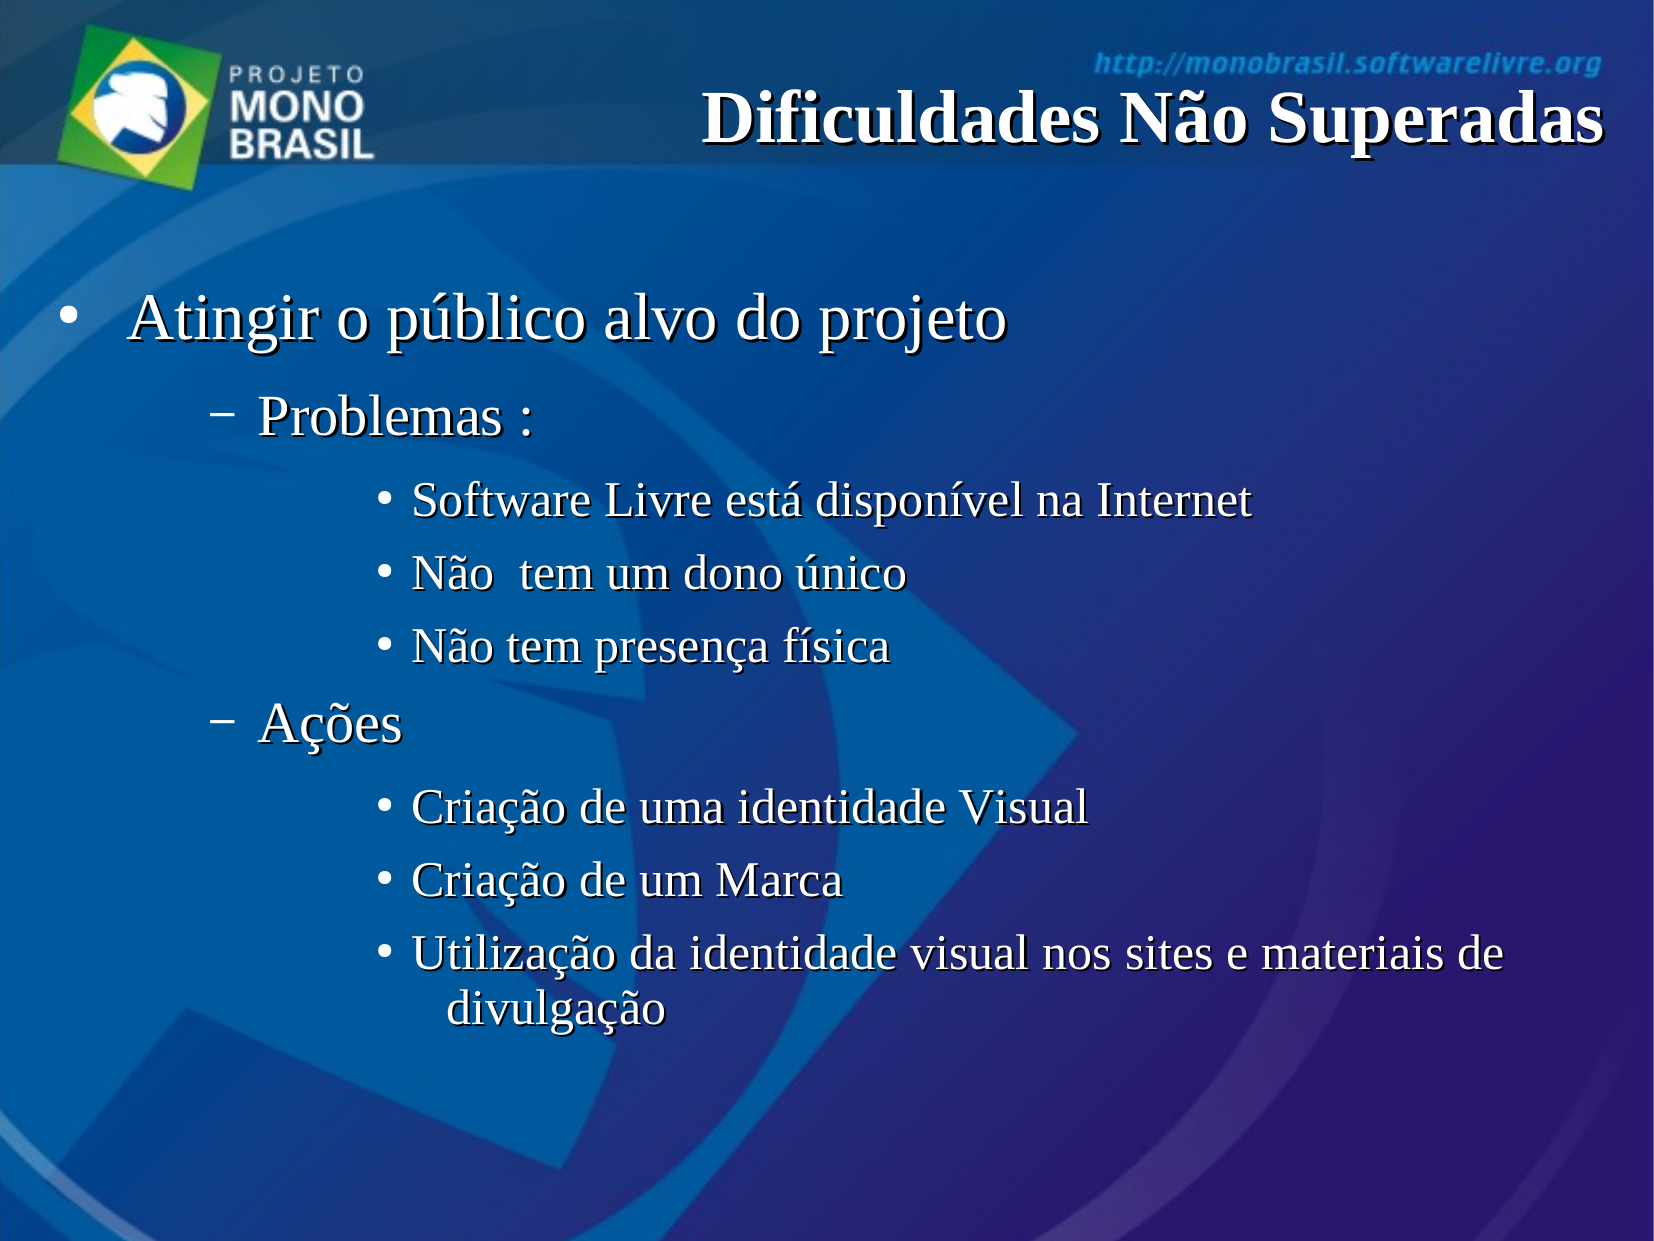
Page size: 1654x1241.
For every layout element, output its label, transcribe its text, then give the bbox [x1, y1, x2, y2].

picture [0, 0, 1654, 1241]
list Atingir o público alvo do projeto Problemas : Software Livre está disponível na Internet Não tem um dono único Não tem presença física Ações Criação de uma identidade Visual Criação de um Marca Utilização da identidade visual nos sites e materiais de divulgação [21, 279, 1624, 1062]
title Dificuldades Não Superadas [222, 43, 1606, 191]
